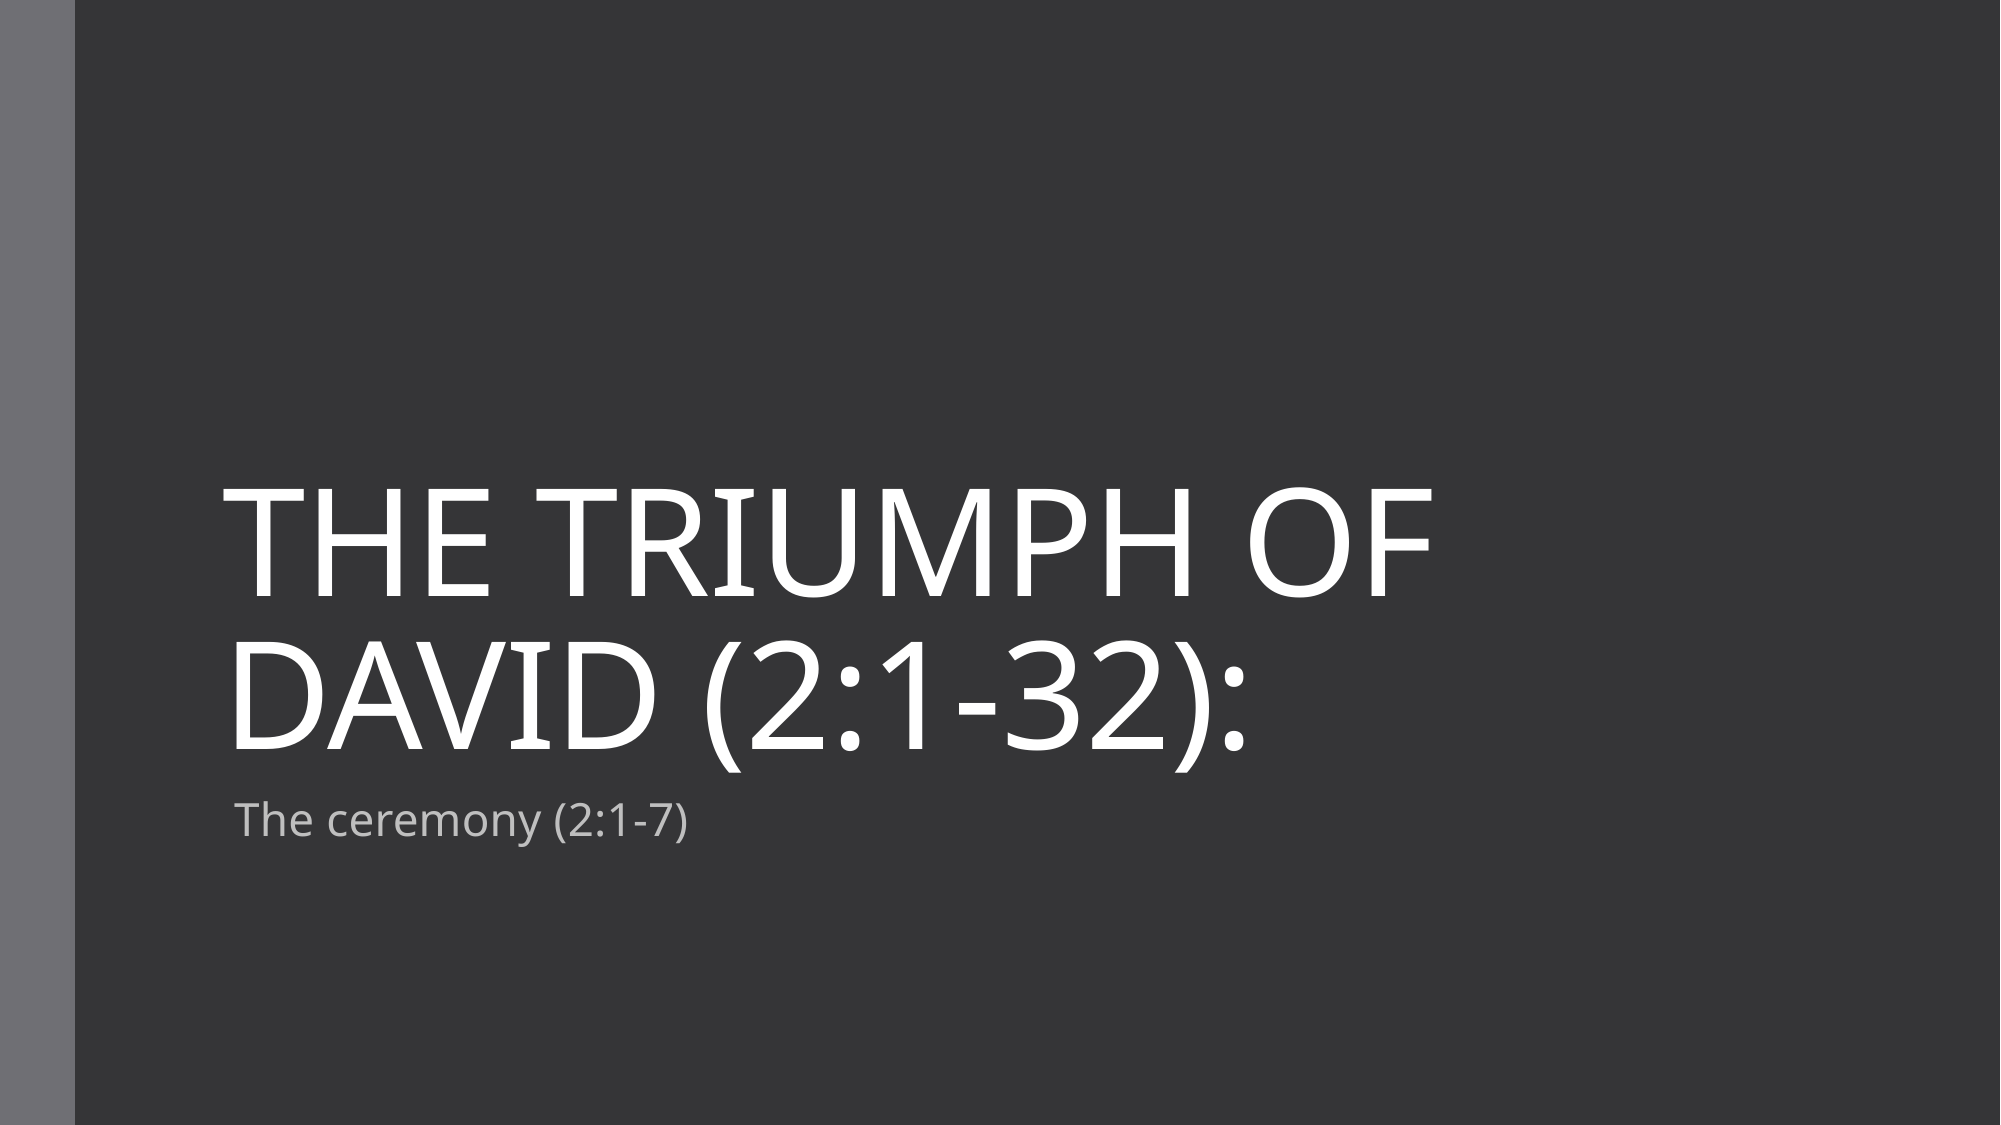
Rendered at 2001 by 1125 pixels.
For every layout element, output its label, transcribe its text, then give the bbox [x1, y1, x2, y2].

title THE TRIUMPH OF DAVID (2:1-32): [206, 124, 1752, 787]
subtitle The ceremony (2:1-7) [206, 787, 1752, 1066]
